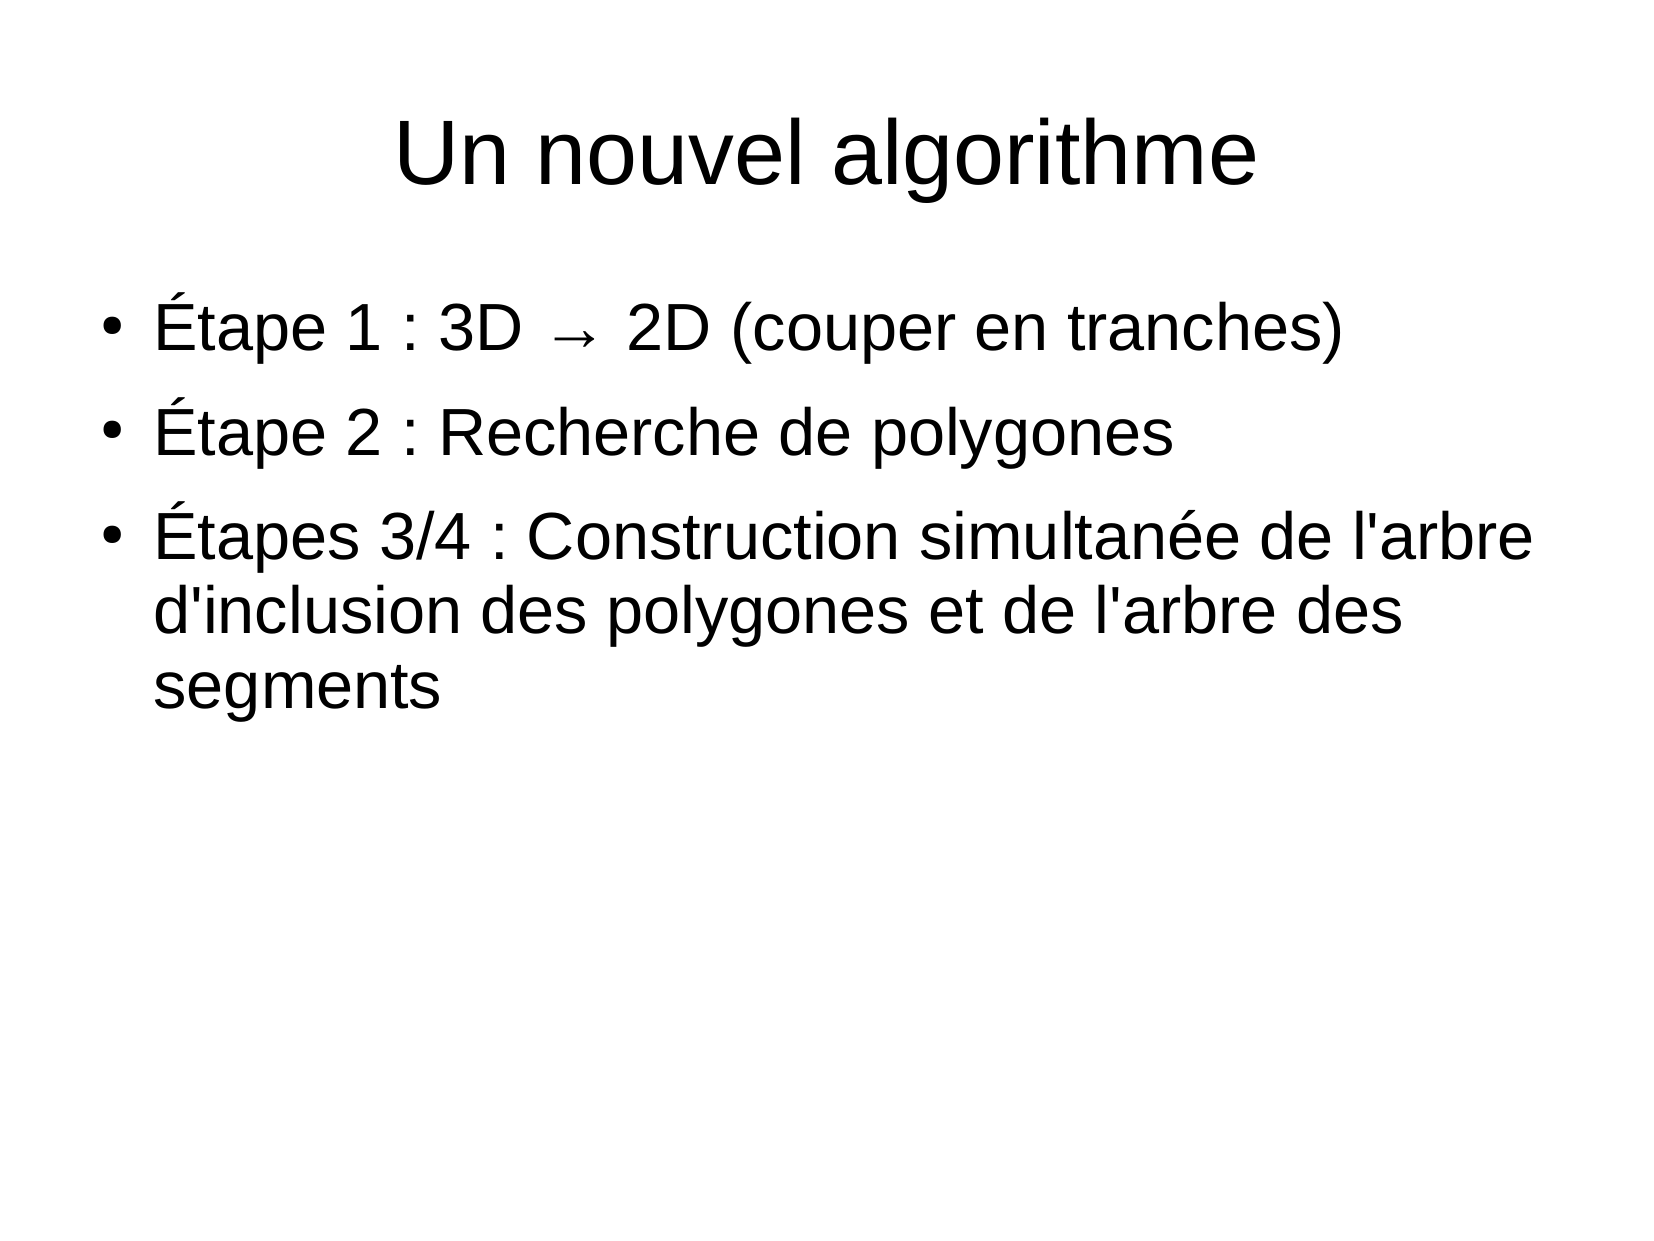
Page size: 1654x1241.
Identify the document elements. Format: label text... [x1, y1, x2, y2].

list Étape 1 : 3D → 2D (couper en tranches) Étape 2 : Recherche de polygones Étapes 3/4 : Construction simultanée de l'arbre d'inclusion des polygones et de l'arbre des segments [82, 290, 1571, 1010]
title Un nouvel algorithme [82, 49, 1571, 257]
